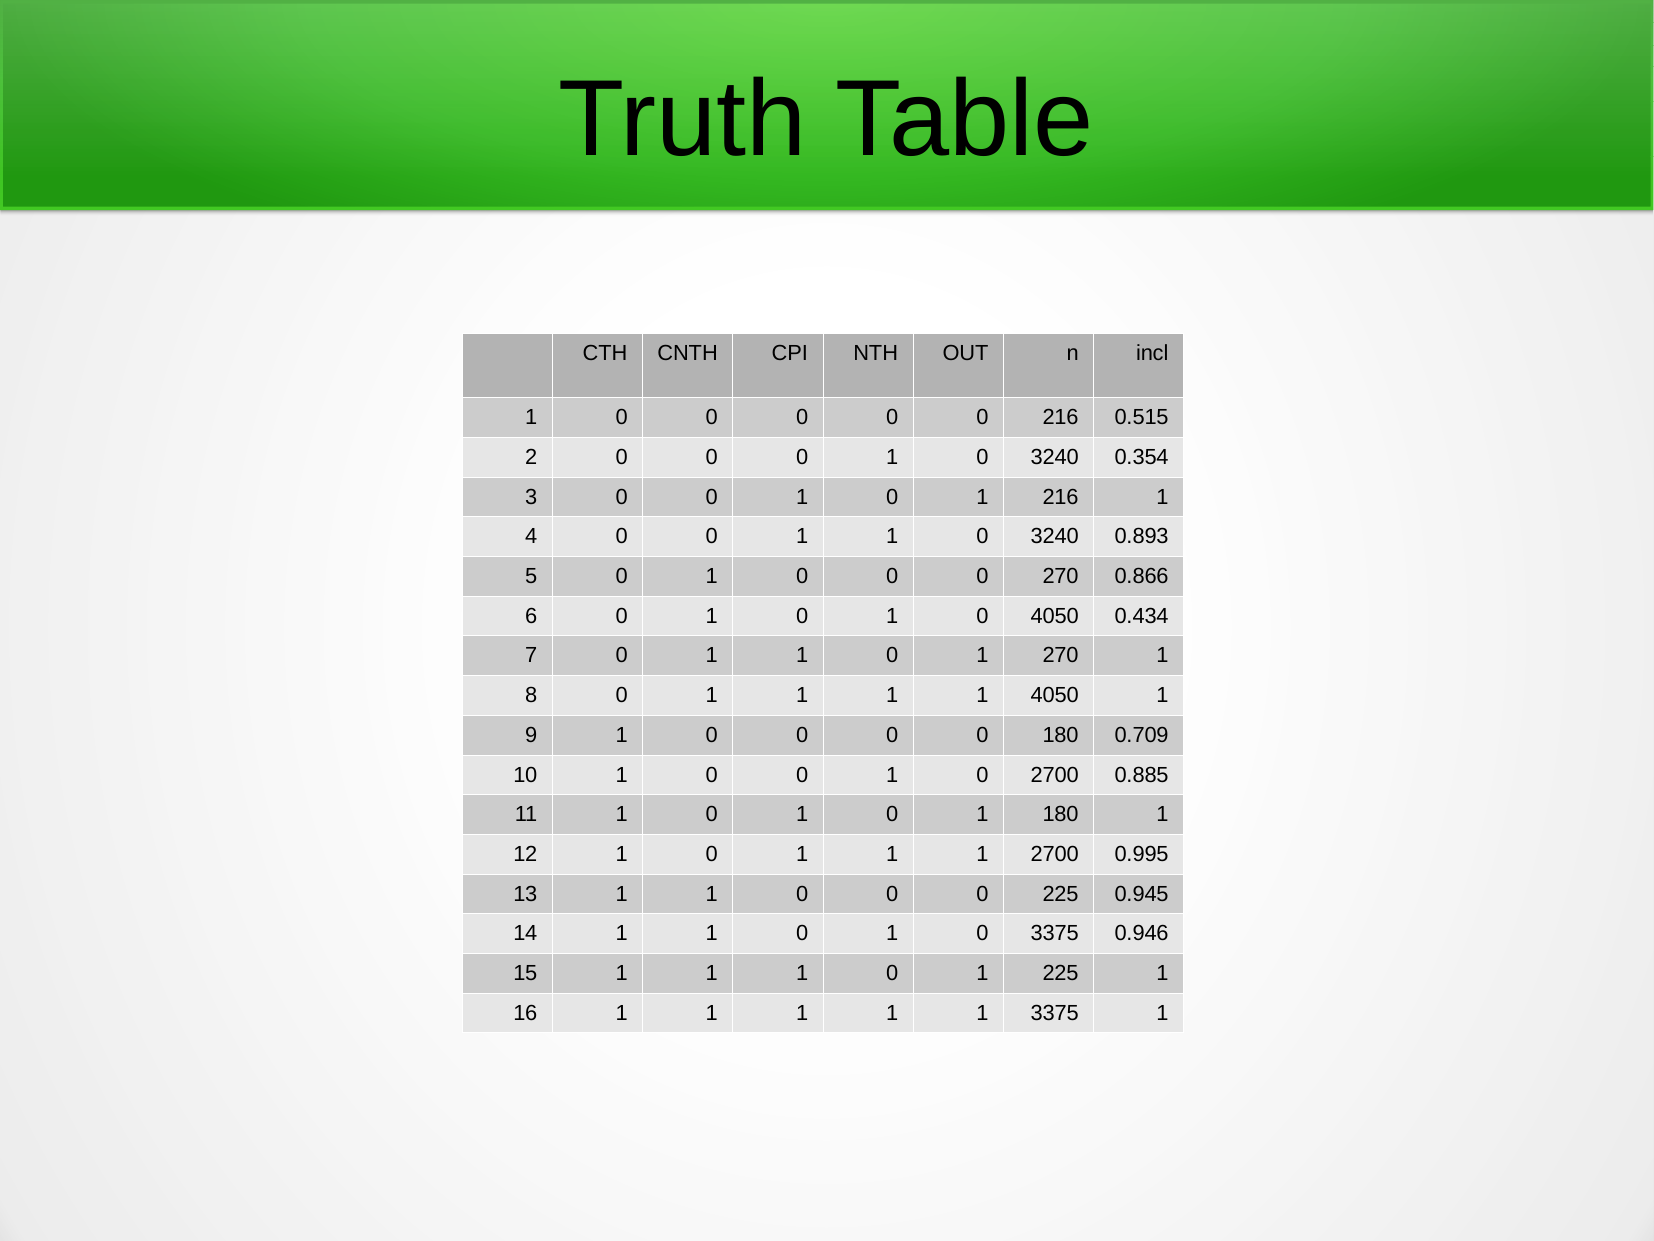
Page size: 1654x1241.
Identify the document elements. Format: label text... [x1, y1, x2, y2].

table_cell 0 [914, 517, 1003, 556]
table_cell 1 [553, 835, 642, 874]
table_cell 1 [553, 716, 642, 755]
table_cell 0 [733, 716, 823, 755]
table_cell 1 [824, 756, 913, 794]
table_cell 0 [824, 398, 913, 437]
table_cell 4 [463, 517, 552, 556]
table_cell 0.515 [1094, 398, 1183, 437]
table_cell 1 [914, 676, 1003, 715]
table_cell 270 [1004, 636, 1093, 675]
table_cell 1 [463, 398, 552, 437]
table_cell 0 [643, 438, 732, 477]
table_header n [1004, 334, 1093, 397]
table_cell 15 [463, 954, 552, 993]
table_cell 1 [824, 676, 913, 715]
table_cell 3375 [1004, 994, 1093, 1032]
table_cell 1 [914, 478, 1003, 516]
table_cell 1 [553, 954, 642, 993]
table_cell 4050 [1004, 597, 1093, 635]
table_cell 0 [824, 636, 913, 675]
table_cell 0 [824, 875, 913, 913]
table_cell 1 [553, 994, 642, 1032]
table_cell 1 [733, 636, 823, 675]
table_cell 1 [824, 517, 913, 556]
table_cell 0 [733, 557, 823, 596]
table_cell 0.995 [1094, 835, 1183, 874]
table_cell 1 [553, 875, 642, 913]
table_cell 0 [914, 914, 1003, 953]
table_cell 2700 [1004, 835, 1093, 874]
table_cell 0 [914, 875, 1003, 913]
table_cell 3 [463, 478, 552, 516]
table_cell 225 [1004, 954, 1093, 993]
table_cell 0.354 [1094, 438, 1183, 477]
table_cell 180 [1004, 716, 1093, 755]
table_cell 1 [1094, 795, 1183, 834]
table_cell 3240 [1004, 517, 1093, 556]
table_cell 0.709 [1094, 716, 1183, 755]
table_cell 1 [643, 676, 732, 715]
table_cell 0 [643, 517, 732, 556]
table_cell 0 [643, 398, 732, 437]
table_cell 6 [463, 597, 552, 635]
table_cell 1 [914, 636, 1003, 675]
table_cell 9 [463, 716, 552, 755]
table_cell 180 [1004, 795, 1093, 834]
table_cell 216 [1004, 398, 1093, 437]
table_cell 225 [1004, 875, 1093, 913]
table_cell 0 [553, 557, 642, 596]
table_cell 0 [914, 716, 1003, 755]
table_cell 0 [553, 597, 642, 635]
title Truth Table [82, 47, 1571, 189]
table_cell 16 [463, 994, 552, 1032]
table_cell 0 [643, 478, 732, 516]
table_cell 270 [1004, 557, 1093, 596]
table_cell 12 [463, 835, 552, 874]
table_cell 1 [733, 478, 823, 516]
table_cell 1 [914, 994, 1003, 1032]
table_cell 14 [463, 914, 552, 953]
table_header OUT [914, 334, 1003, 397]
table_cell 7 [463, 636, 552, 675]
table_cell 0 [553, 478, 642, 516]
table_cell 1 [553, 795, 642, 834]
table_cell 1 [1094, 636, 1183, 675]
table_cell 0.866 [1094, 557, 1183, 596]
table_cell 0.893 [1094, 517, 1183, 556]
table_cell 0.945 [1094, 875, 1183, 913]
table_cell 1 [824, 994, 913, 1032]
table_cell 0 [733, 756, 823, 794]
table_cell 0 [733, 438, 823, 477]
table_cell 3240 [1004, 438, 1093, 477]
table_cell 216 [1004, 478, 1093, 516]
table_cell 1 [824, 835, 913, 874]
table_cell 1 [1094, 954, 1183, 993]
table_cell 1 [1094, 676, 1183, 715]
table_cell 1 [643, 557, 732, 596]
table_header NTH [824, 334, 913, 397]
table_cell 1 [643, 875, 732, 913]
table_cell 11 [463, 795, 552, 834]
table_cell 0 [824, 795, 913, 834]
table_cell 0 [914, 756, 1003, 794]
table_cell 1 [643, 636, 732, 675]
table_cell 1 [733, 994, 823, 1032]
table_header CPI [733, 334, 823, 397]
table_cell 0 [553, 676, 642, 715]
table_cell 1 [1094, 994, 1183, 1032]
table_cell 0 [643, 756, 732, 794]
table_cell 10 [463, 756, 552, 794]
table_cell 1 [824, 597, 913, 635]
table_cell 0 [643, 795, 732, 834]
table_cell 1 [733, 954, 823, 993]
table_cell 0 [914, 398, 1003, 437]
table_cell 0 [553, 517, 642, 556]
table_cell 0 [643, 716, 732, 755]
table_header CTH [553, 334, 642, 397]
table_cell 0 [733, 597, 823, 635]
table_header CNTH [643, 334, 732, 397]
table_cell 13 [463, 875, 552, 913]
table_cell 0 [824, 716, 913, 755]
table_cell 0.434 [1094, 597, 1183, 635]
table_cell 1 [824, 438, 913, 477]
table_cell 1 [733, 835, 823, 874]
table_cell 1 [914, 954, 1003, 993]
table_cell 0 [733, 875, 823, 913]
table_cell 0 [733, 914, 823, 953]
table_cell 0 [553, 438, 642, 477]
table_cell 5 [463, 557, 552, 596]
table_cell 1 [553, 914, 642, 953]
table_cell 0.946 [1094, 914, 1183, 953]
table_cell 0 [824, 557, 913, 596]
table_cell 1 [914, 835, 1003, 874]
table_cell 1 [643, 597, 732, 635]
table_cell 1 [643, 954, 732, 993]
table_cell 2700 [1004, 756, 1093, 794]
table_cell 1 [733, 676, 823, 715]
table_cell 0 [733, 398, 823, 437]
table_cell 0 [553, 636, 642, 675]
table_cell 3375 [1004, 914, 1093, 953]
table_cell 1 [643, 994, 732, 1032]
table_cell 1 [733, 795, 823, 834]
table_cell 1 [733, 517, 823, 556]
table_header incl [1094, 334, 1183, 397]
table_header [463, 334, 552, 397]
table_cell 0 [914, 557, 1003, 596]
table_cell 1 [553, 756, 642, 794]
table_cell 4050 [1004, 676, 1093, 715]
table_cell 0 [824, 954, 913, 993]
table_cell 0 [914, 438, 1003, 477]
table_cell 1 [914, 795, 1003, 834]
table_cell 0 [824, 478, 913, 516]
table_cell 1 [824, 914, 913, 953]
table_cell 1 [643, 914, 732, 953]
table_cell 1 [1094, 478, 1183, 516]
table_cell 0.885 [1094, 756, 1183, 794]
table_cell 0 [553, 398, 642, 437]
table_cell 2 [463, 438, 552, 477]
table_cell 0 [643, 835, 732, 874]
table_cell 8 [463, 676, 552, 715]
table_cell 0 [914, 597, 1003, 635]
